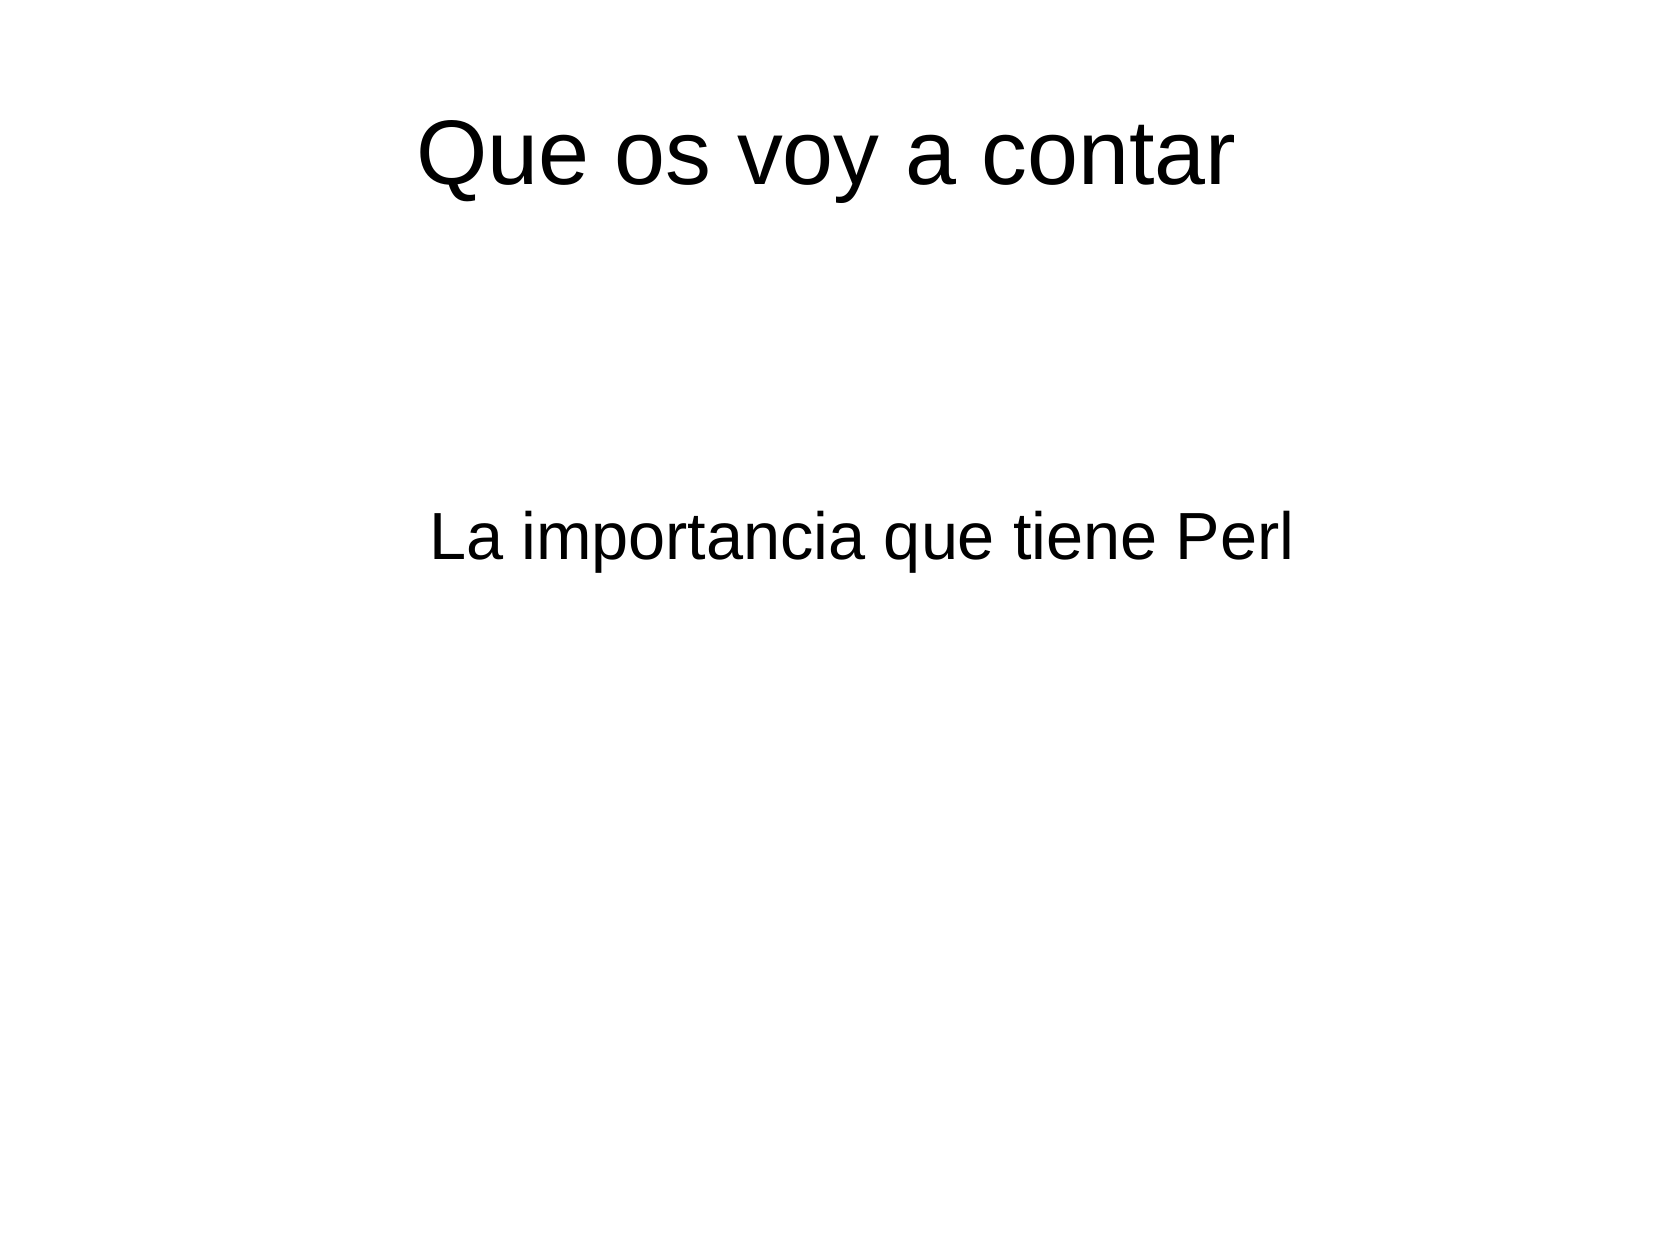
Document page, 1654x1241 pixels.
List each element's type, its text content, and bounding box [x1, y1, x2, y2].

title Que os voy a contar [82, 49, 1571, 257]
list La importancia que tiene Perl [82, 290, 1571, 1010]
